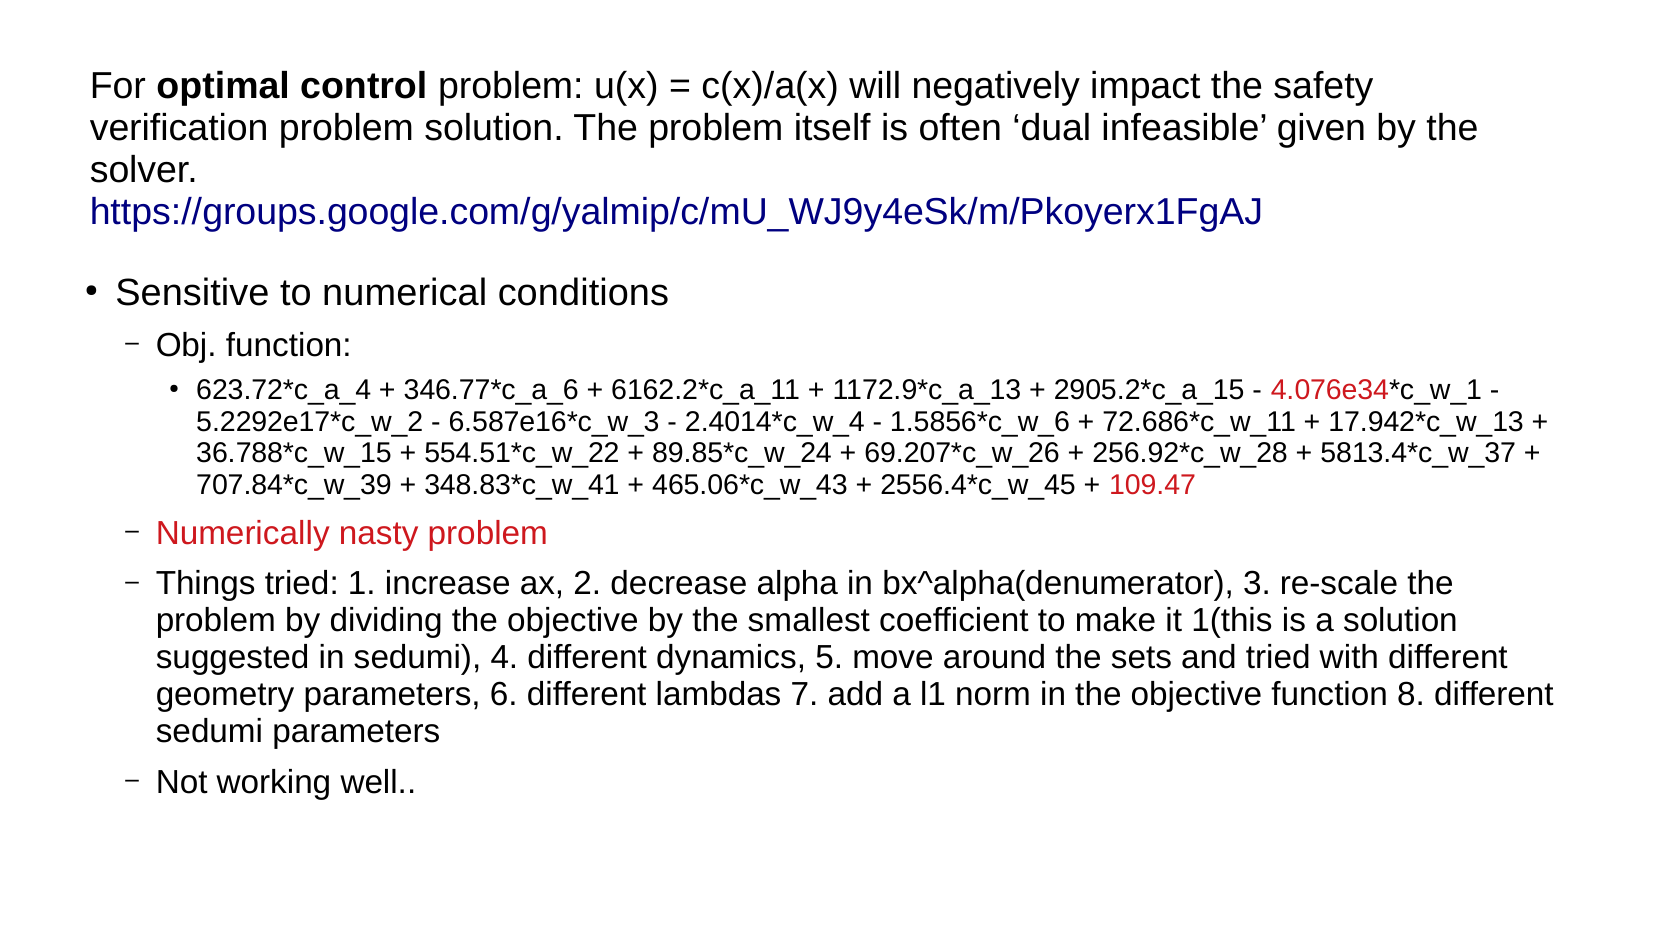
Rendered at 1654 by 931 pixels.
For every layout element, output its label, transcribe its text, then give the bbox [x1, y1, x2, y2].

text_box For optimal control problem: u(x) = c(x)/a(x) will negatively impact the safety verification problem solution. The problem itself is often ‘dual infeasible’ given by the solver. https://groups.google.com/g/yalmip/c/mU_WJ9y4eSk/m/Pkoyerx1FgAJ [75, 57, 1576, 241]
list Sensitive to numerical conditions Obj. function: 623.72*c_a_4 + 346.77*c_a_6 + 6162.2*c_a_11 + 1172.9*c_a_13 + 2905.2*c_a_15 - 4.076e34*c_w_1 - 5.2292e17*c_w_2 - 6.587e16*c_w_3 - 2.4014*c_w_4 - 1.5856*c_w_6 + 72.686*c_w_11 + 17.942*c_w_13 + 36.788*c_w_15 + 554.51*c_w_22 + 89.85*c_w_24 + 69.207*c_w_26 + 256.92*c_w_28 + 5813.4*c_w_37 + 707.84*c_w_39 + 348.83*c_w_41 + 465.06*c_w_43 + 2556.4*c_w_45 + 109.47 Numerically nasty problem Things tried: 1. increase ax, 2. decrease alpha in bx^alpha(denumerator), 3. re-scale the problem by dividing the objective by the smallest coefficient to make it 1(this is a solution suggested in sedumi), 4. different dynamics, 5. move around the sets and tried with different geometry parameters, 6. different lambdas 7. add a l1 norm in the objective function 8. different sedumi parameters Not working well.. [75, 270, 1564, 811]
